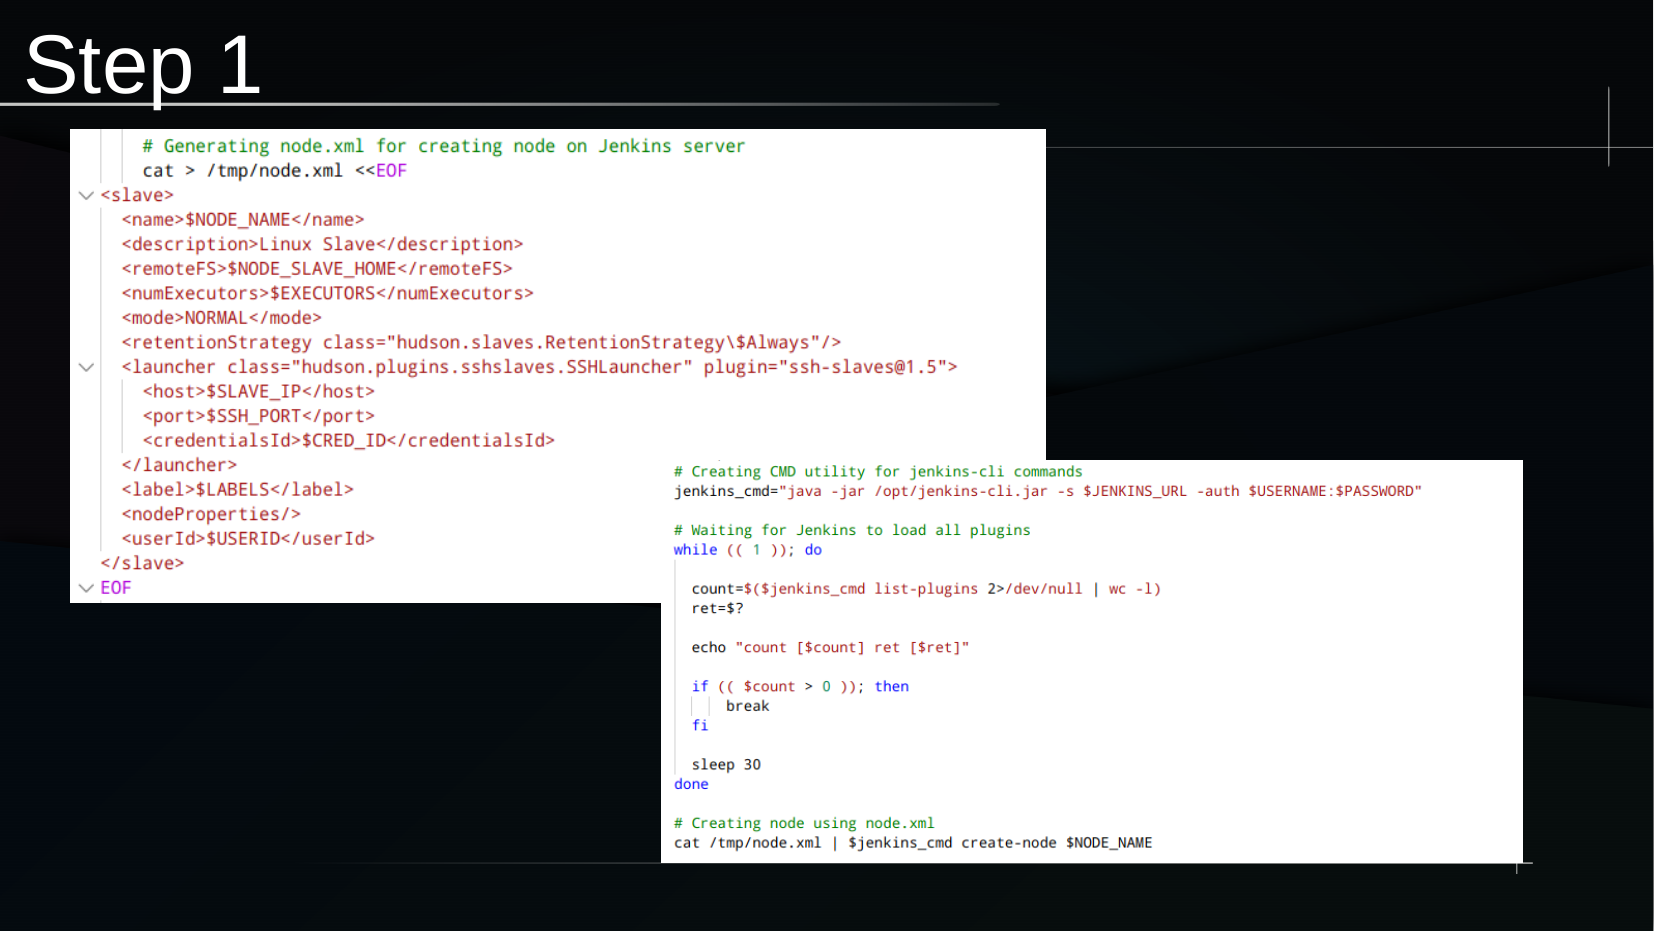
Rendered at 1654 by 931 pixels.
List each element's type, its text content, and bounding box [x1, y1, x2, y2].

title Step 1 [23, 11, 1589, 119]
picture [0, 0, 1654, 931]
